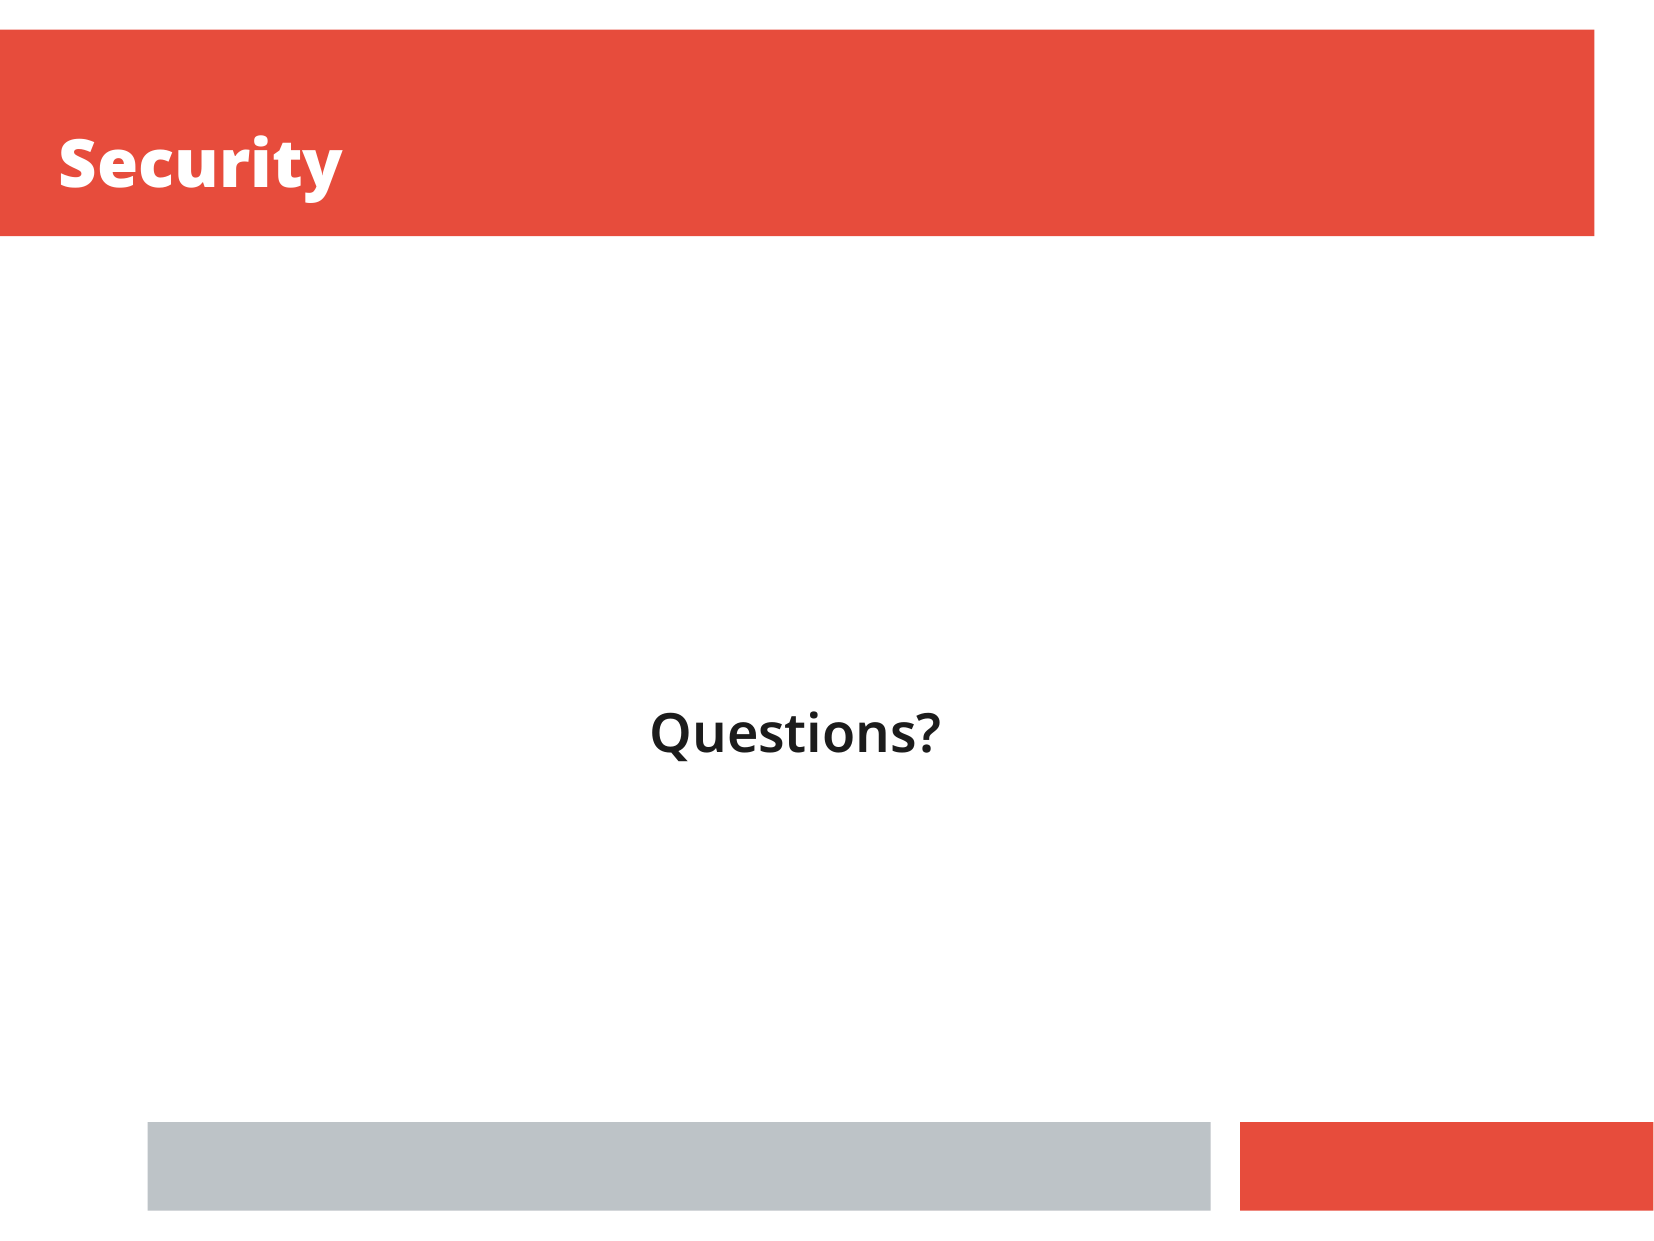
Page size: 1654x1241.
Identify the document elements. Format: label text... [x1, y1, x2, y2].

list Questions? [59, 324, 1565, 1093]
title Security [59, 59, 1595, 207]
